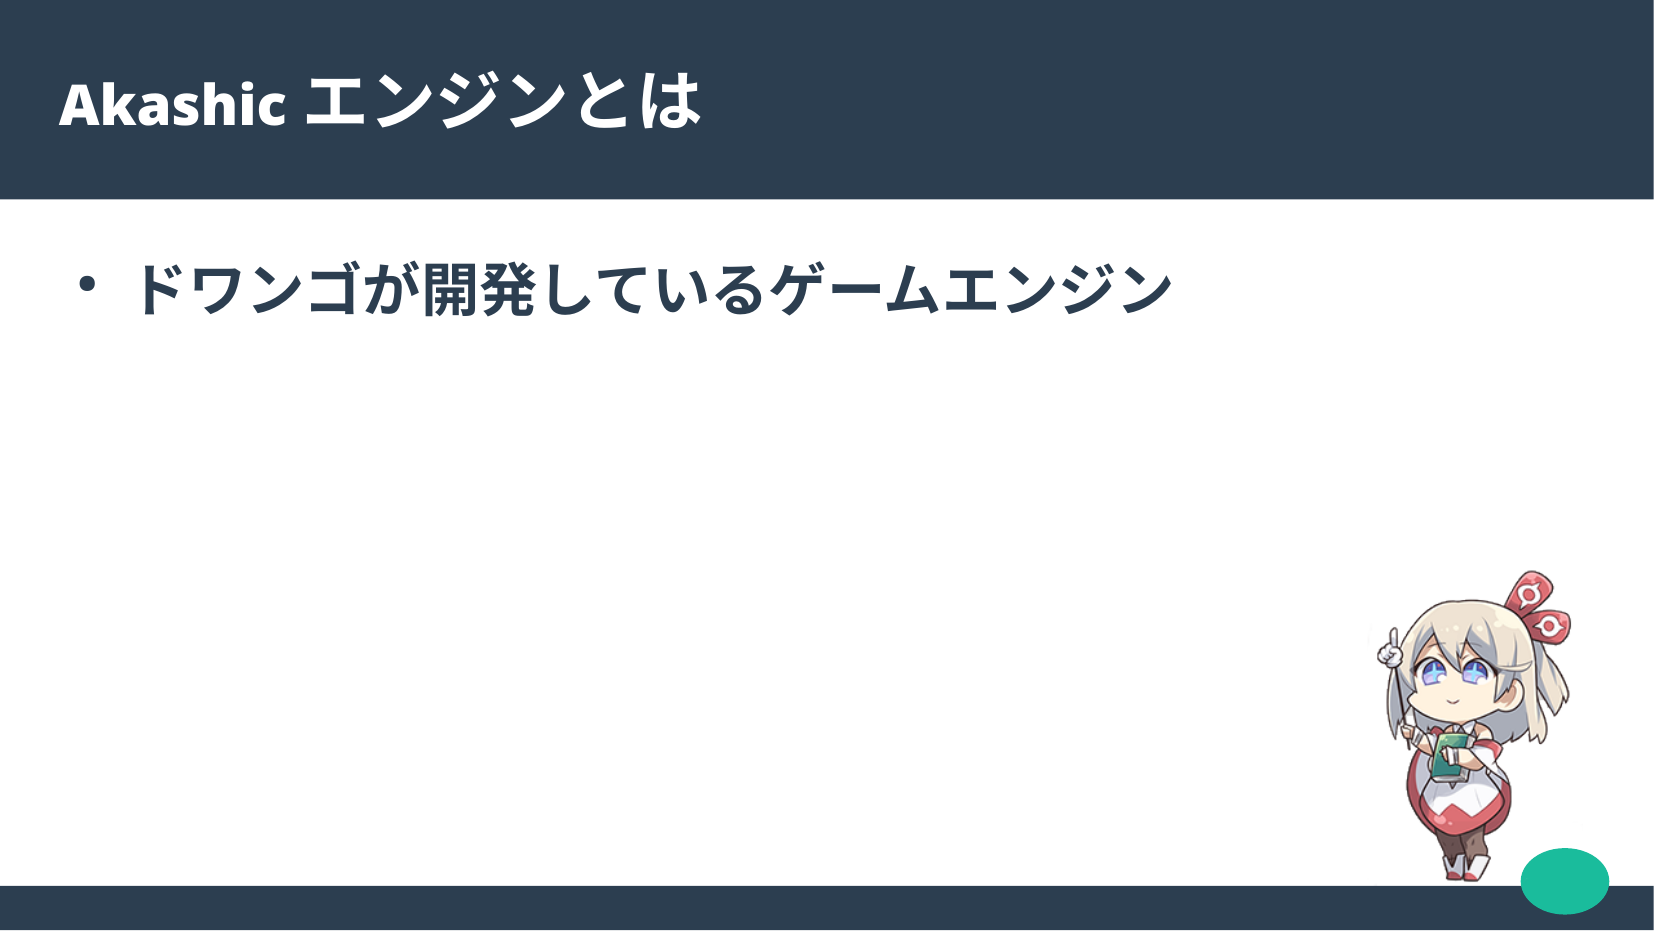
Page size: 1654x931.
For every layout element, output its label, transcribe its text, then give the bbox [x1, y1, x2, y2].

picture [1367, 555, 1583, 886]
title Akashicエンジンとは [59, 37, 1595, 155]
list ドワンゴが開発しているゲームエンジン [59, 243, 1595, 864]
